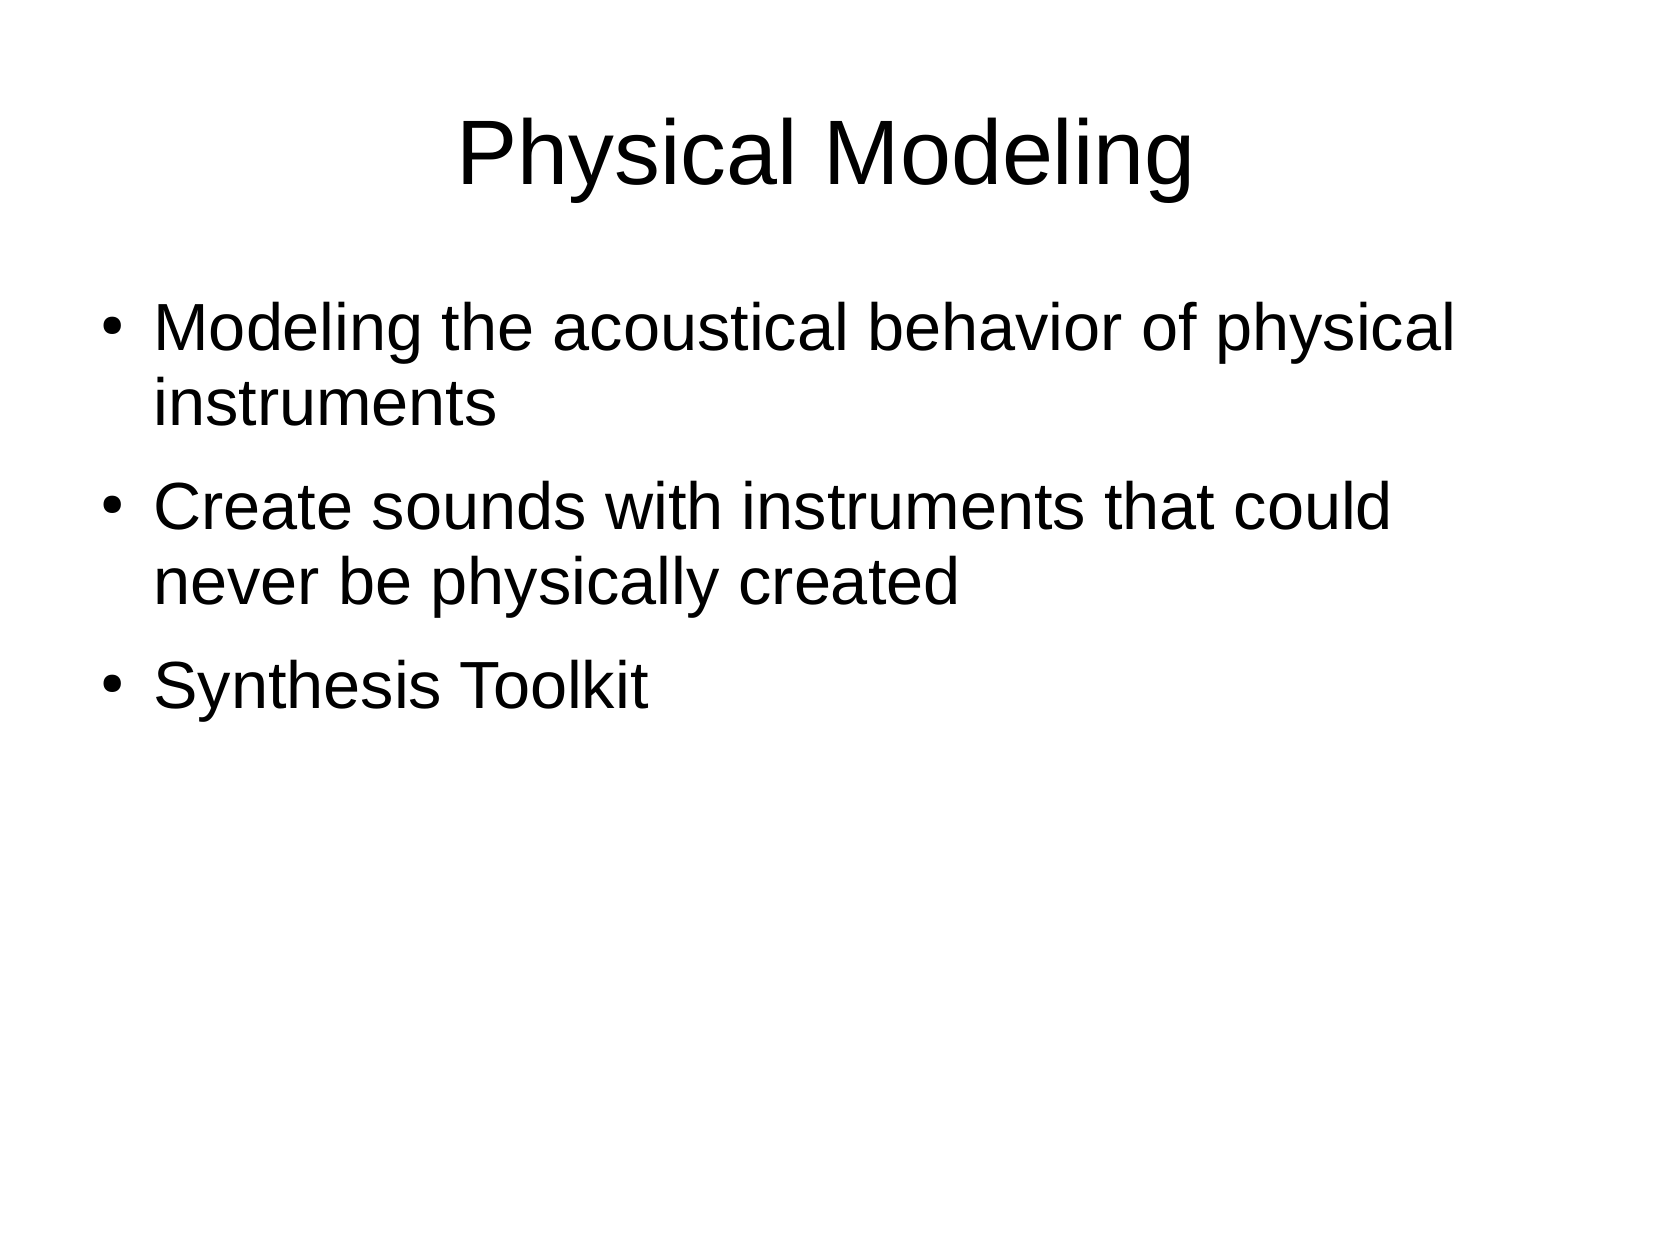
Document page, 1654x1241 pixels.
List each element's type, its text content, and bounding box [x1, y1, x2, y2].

title Physical Modeling [82, 49, 1571, 257]
list Modeling the acoustical behavior of physical instruments Create sounds with instruments that could never be physically created Synthesis Toolkit [82, 290, 1538, 1010]
